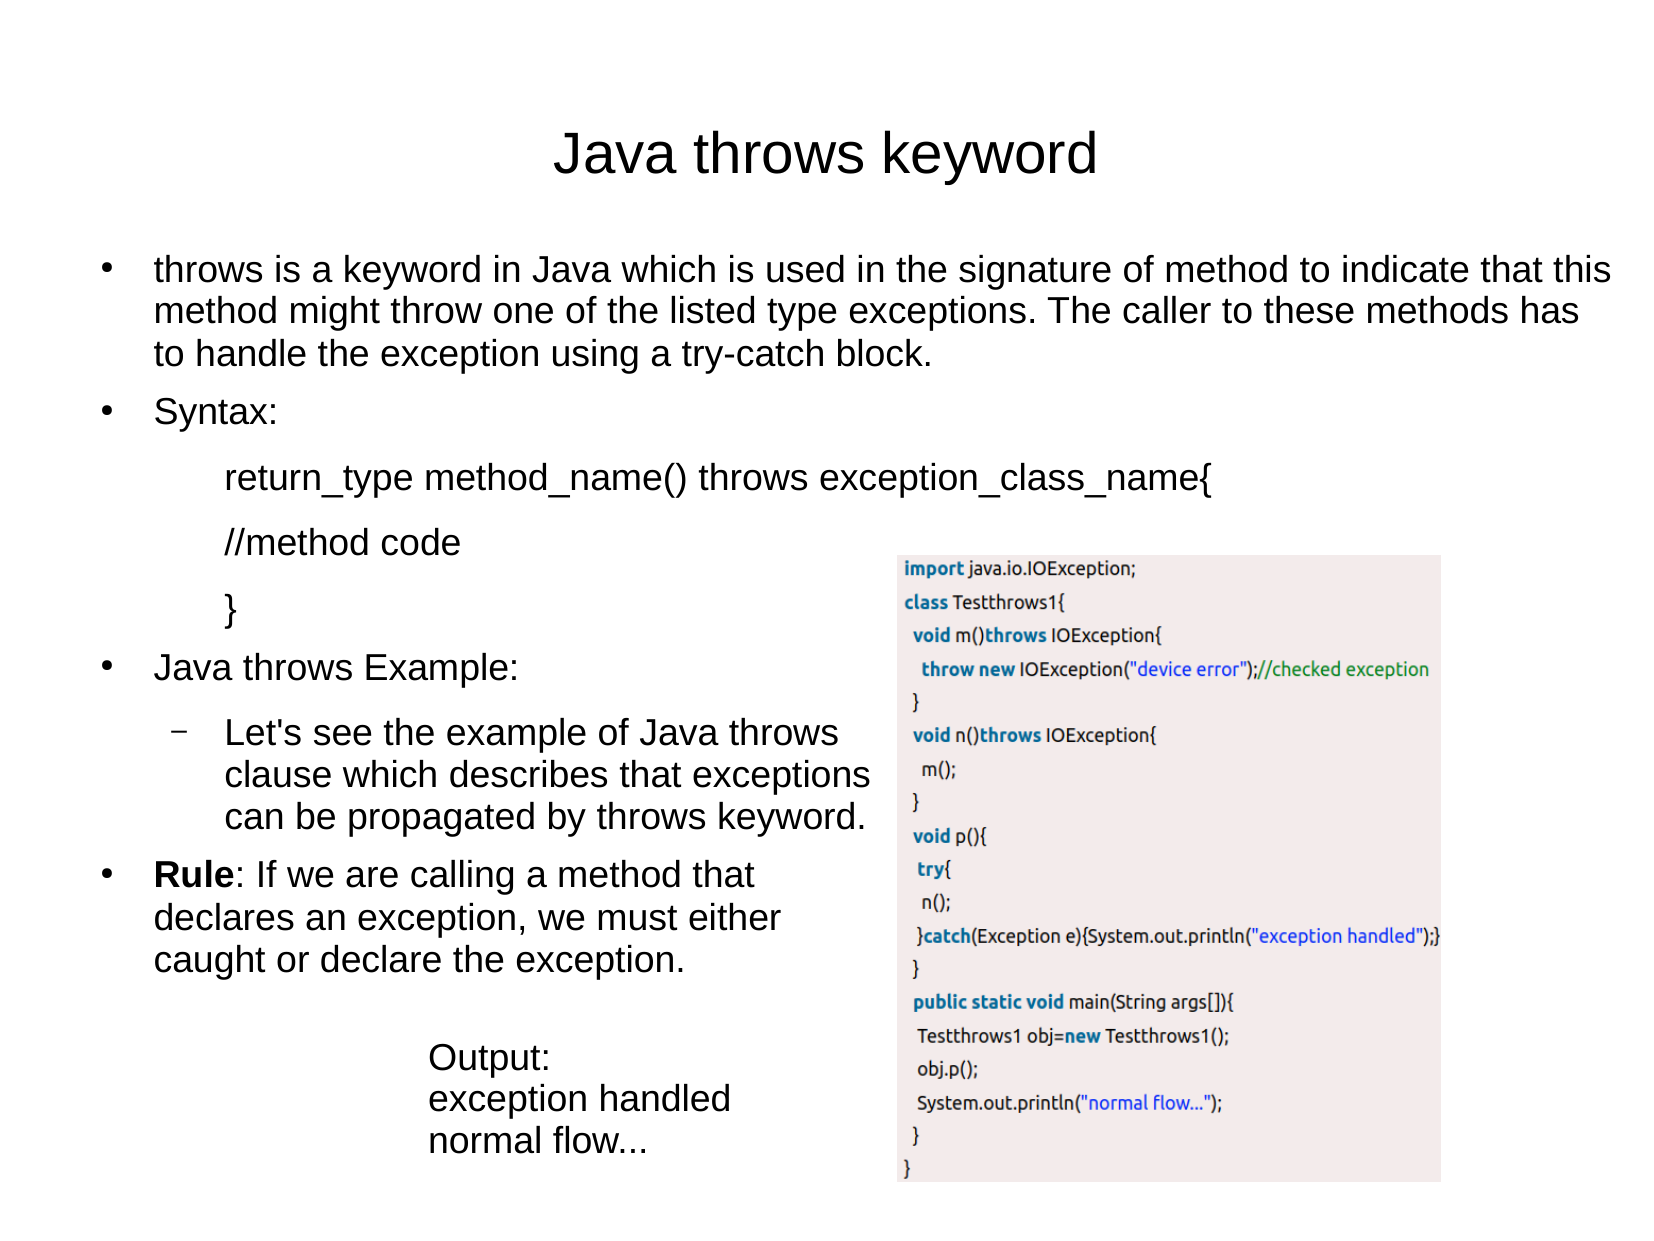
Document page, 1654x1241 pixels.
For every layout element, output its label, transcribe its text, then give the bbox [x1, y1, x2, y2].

list throws is a keyword in Java which is used in the signature of method to indicate that this method might throw one of the listed type exceptions. The caller to these methods has to handle the exception using a try-catch block. Syntax: return_type method_name() throws exception_class_name{ //method code } Java throws Example: Let's see the example of Java throws clause which describes that exceptions can be propagated by throws keyword. Rule: If we are calling a method that declares an exception, we must either caught or declare the exception. [82, 248, 1619, 1104]
title Java throws keyword [82, 49, 1571, 248]
text_box Output: exception handled normal flow... [413, 1028, 875, 1170]
picture [897, 555, 1441, 1182]
